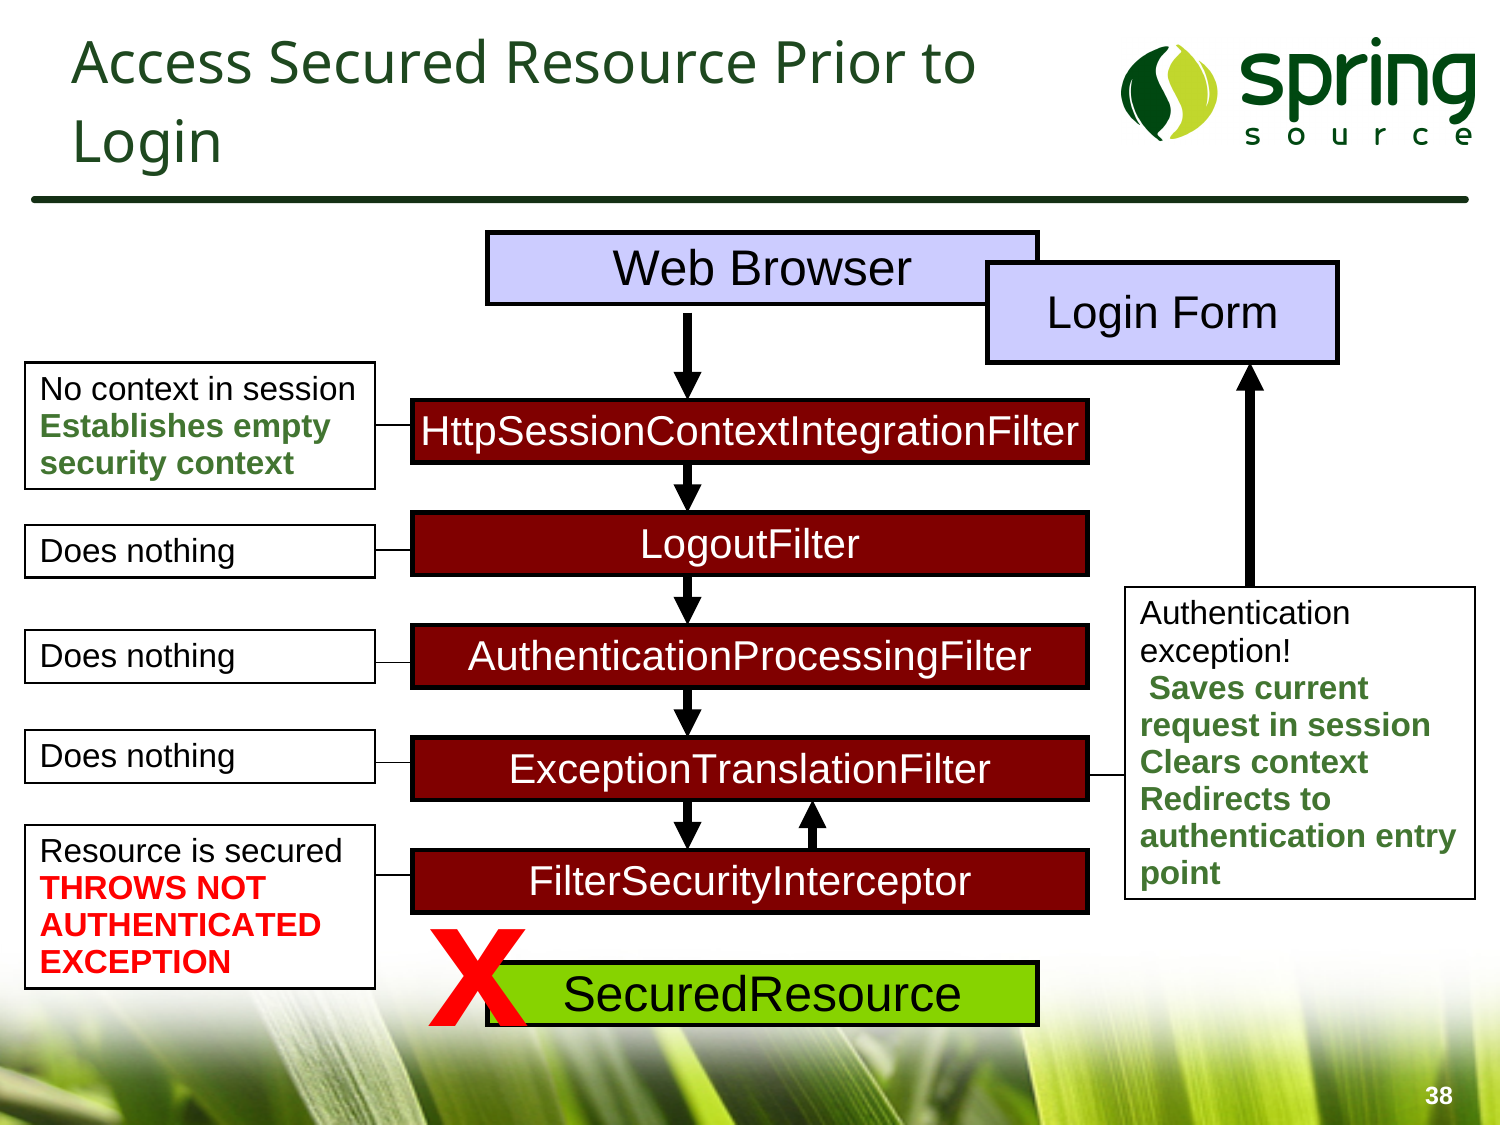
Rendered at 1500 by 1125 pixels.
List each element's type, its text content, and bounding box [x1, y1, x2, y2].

title Access Secured Resource Prior to Login [56, 13, 1089, 176]
text_box Does nothing [24, 630, 376, 683]
picture [1121, 37, 1475, 145]
text_box ExceptionTranslationFilter [412, 737, 1088, 800]
text_box Resource is secured THROWS NOT AUTHENTICATED EXCEPTION [24, 824, 376, 989]
text_box SecuredResource [545, 962, 1038, 1025]
text_box HttpSessionContextIntegrationFilter [412, 399, 1088, 463]
text_box AuthenticationProcessingFilter [412, 624, 1088, 688]
text_box LogoutFilter [412, 512, 1088, 575]
text_box Web Browser [487, 232, 1038, 304]
text_box FilterSecurityInterceptor [412, 849, 1088, 913]
text_box x [412, 852, 545, 1073]
picture [0, 944, 1500, 1125]
text_box Does nothing [24, 525, 376, 578]
text_box Authentication exception! Saves current request in session Clears context Redirects to authentication entry point [1124, 587, 1476, 900]
text_box Login Form [987, 262, 1338, 363]
text_box Does nothing [24, 730, 376, 783]
text_box No context in session Establishes empty security context [24, 362, 376, 490]
